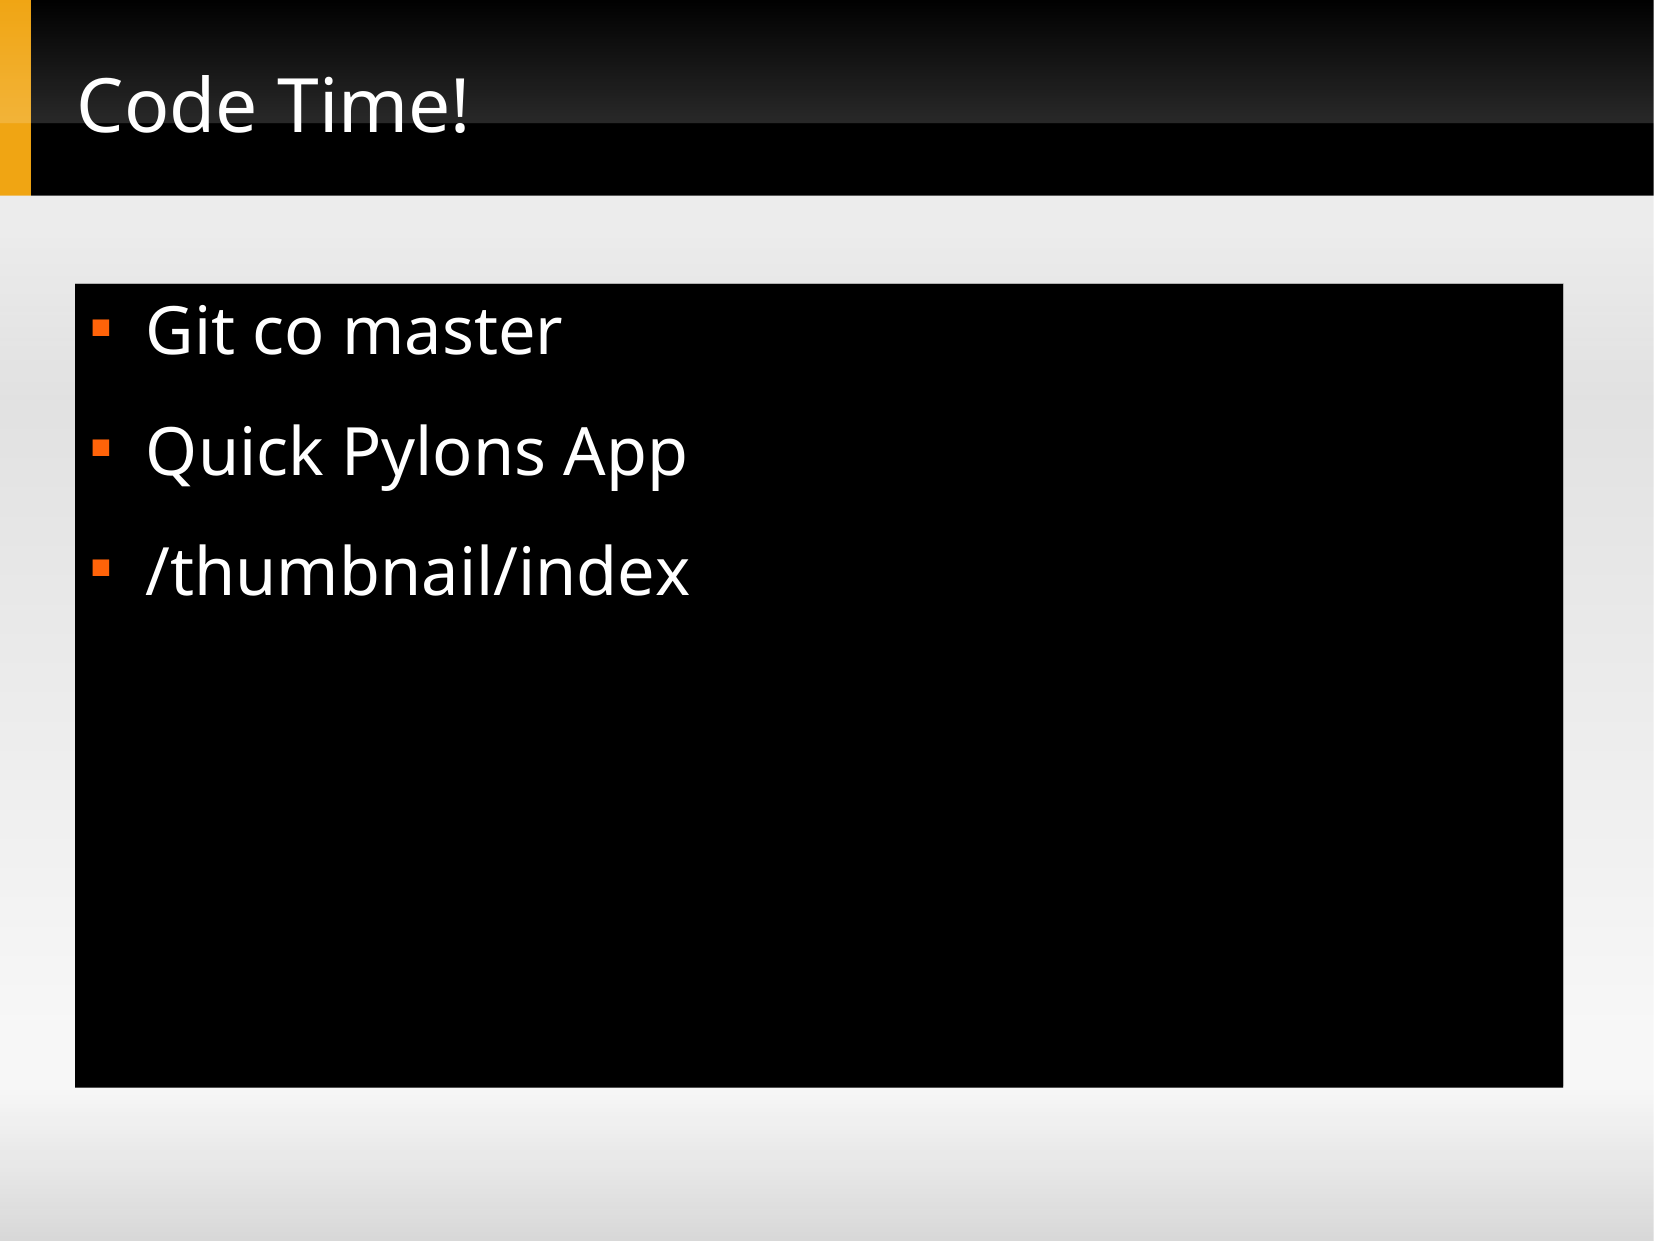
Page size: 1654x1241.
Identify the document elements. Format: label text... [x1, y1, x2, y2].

list Git co master Quick Pylons App /thumbnail/index [75, 283, 1564, 1088]
picture [0, 0, 1654, 1241]
title Code Time! [76, 7, 1565, 200]
